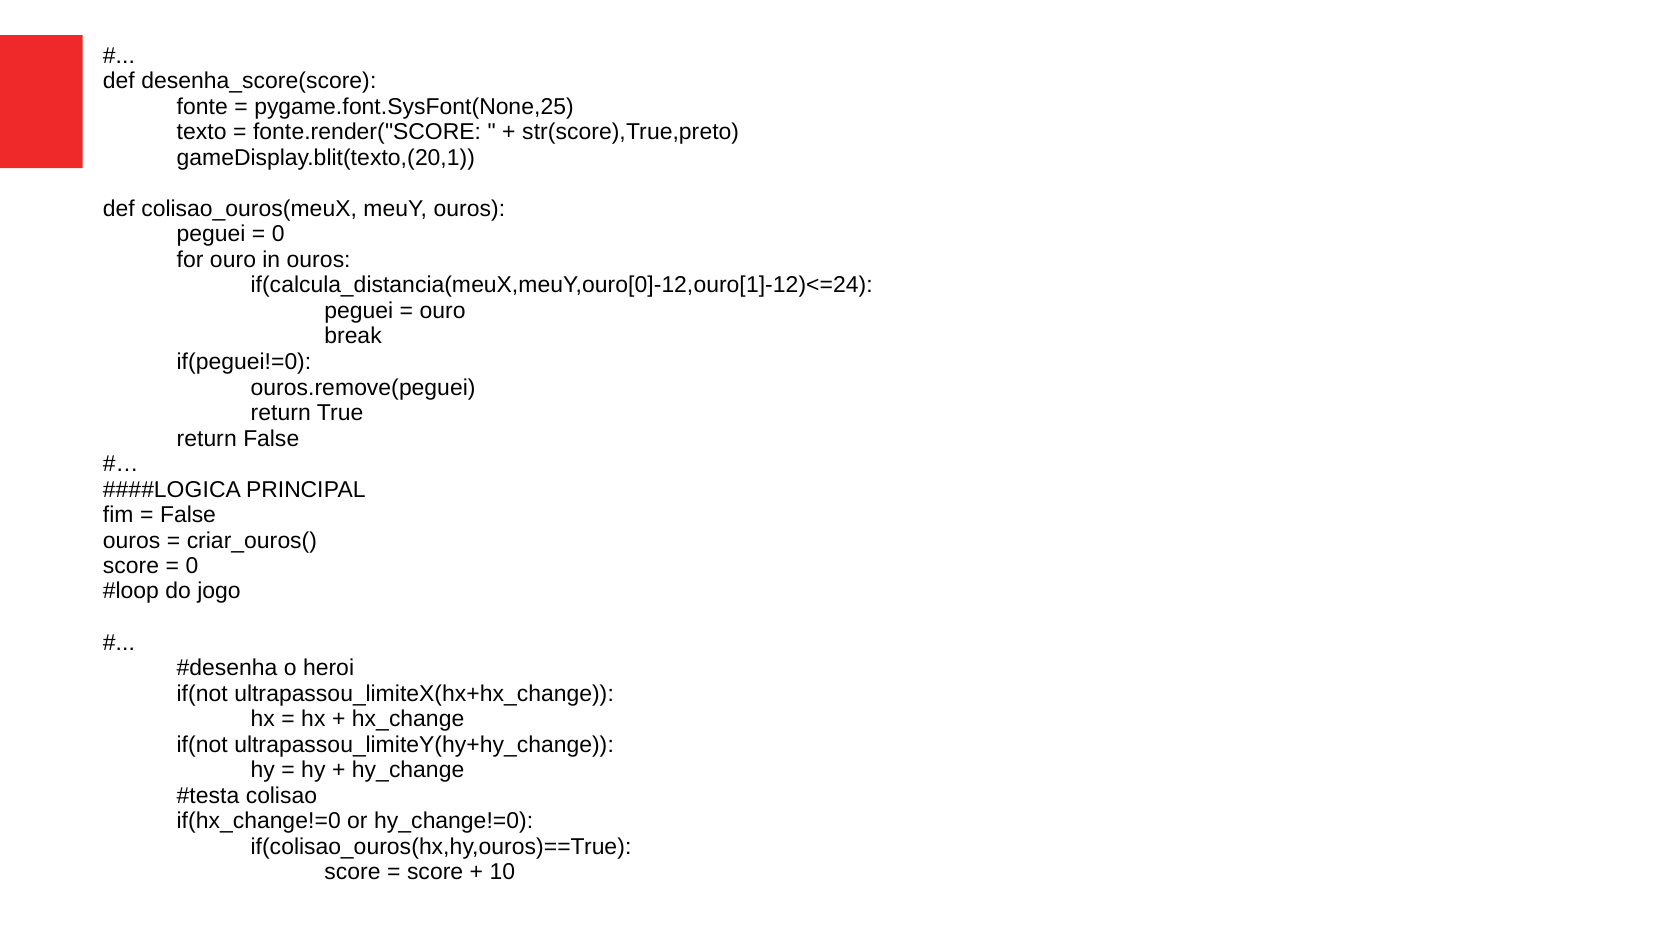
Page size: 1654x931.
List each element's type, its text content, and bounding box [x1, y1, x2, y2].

text_box #... def desenha_score(score): fonte = pygame.font.SysFont(None,25) texto = fonte.render("SCORE: " + str(score),True,preto) gameDisplay.blit(texto,(20,1)) def colisao_ouros(meuX, meuY, ouros): peguei = 0 for ouro in ouros: if(calcula_distancia(meuX,meuY,ouro[0]-12,ouro[1]-12)<=24): peguei = ouro break if(peguei!=0): ouros.remove(peguei) return True return False #… ####LOGICA PRINCIPAL fim = False ouros = criar_ouros() score = 0 #loop do jogo #... #desenha o heroi if(not ultrapassou_limiteX(hx+hx_change)): hx = hx + hx_change if(not ultrapassou_limiteY(hy+hy_change)): hy = hy + hy_change #testa colisao if(hx_change!=0 or hy_change!=0): if(colisao_ouros(hx,hy,ouros)==True): score = score + 10 [88, 35, 1075, 931]
